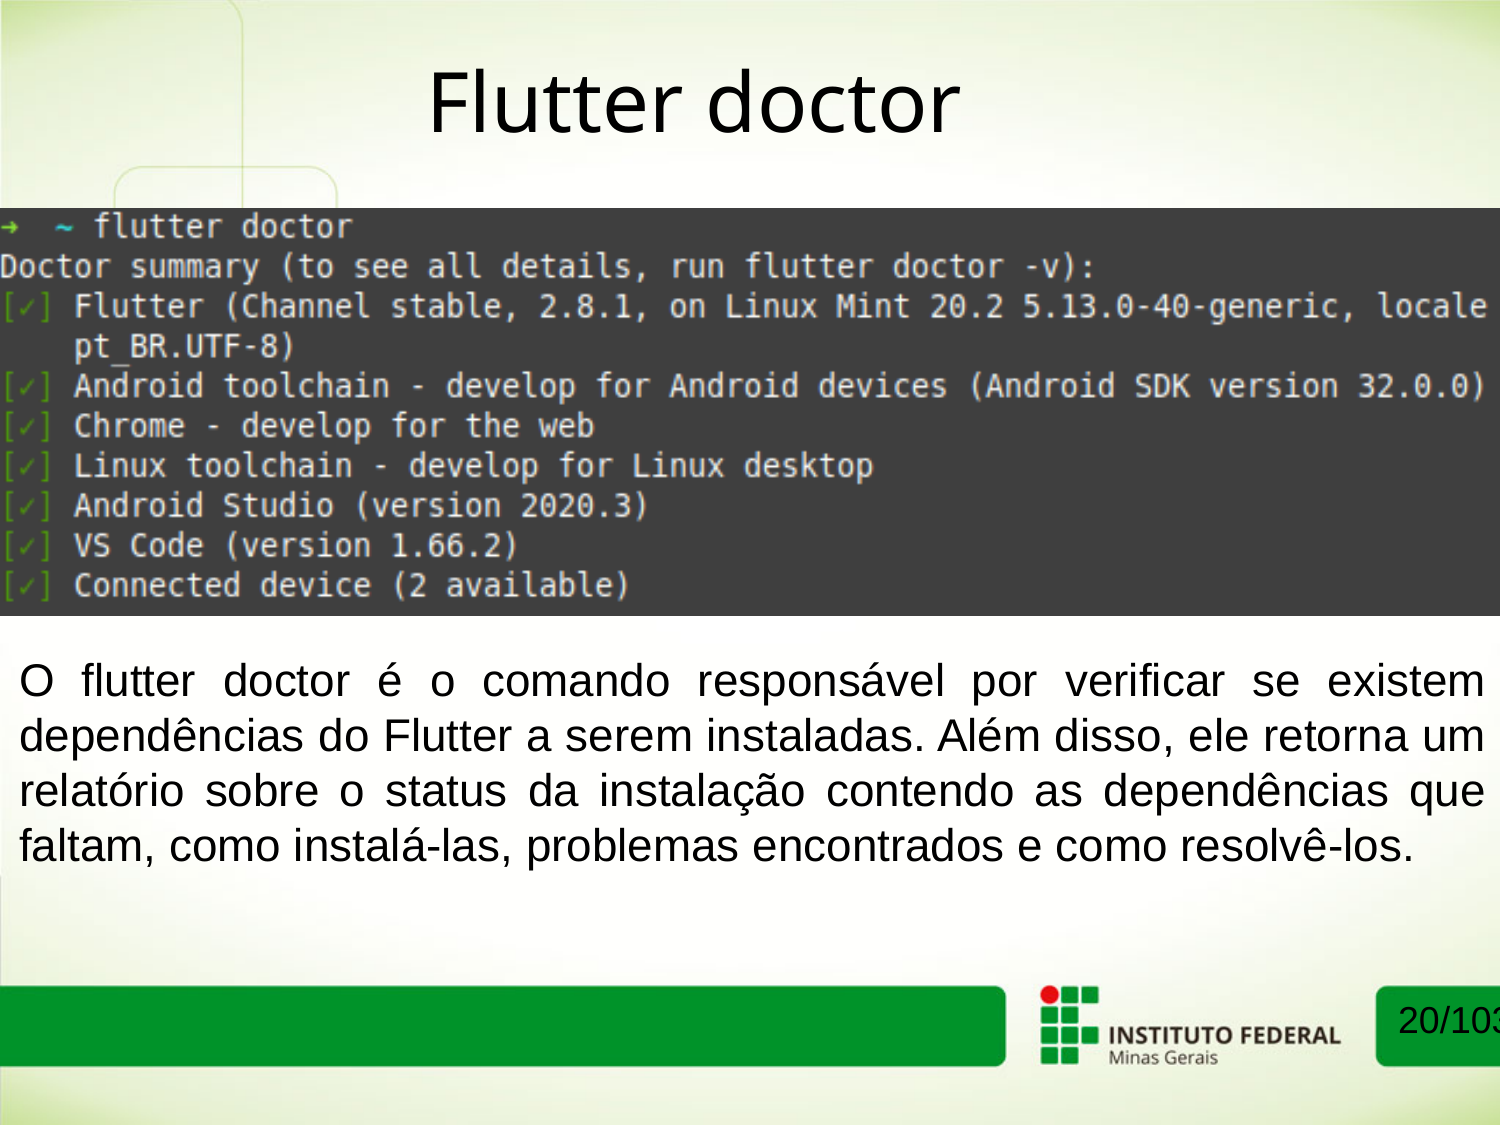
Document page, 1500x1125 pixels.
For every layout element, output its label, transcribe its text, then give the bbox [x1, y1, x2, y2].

text_box Flutter doctor [342, 41, 1047, 224]
picture [0, 0, 1500, 1125]
text_box O flutter doctor é o comando responsável por verificar se existem dependências do Flutter a serem instaladas. Além disso, ele retorna um relatório sobre o status da instalação contendo as dependências que faltam, como instalá-las, problemas encontrados e como resolvê-los. [19, 658, 1487, 864]
